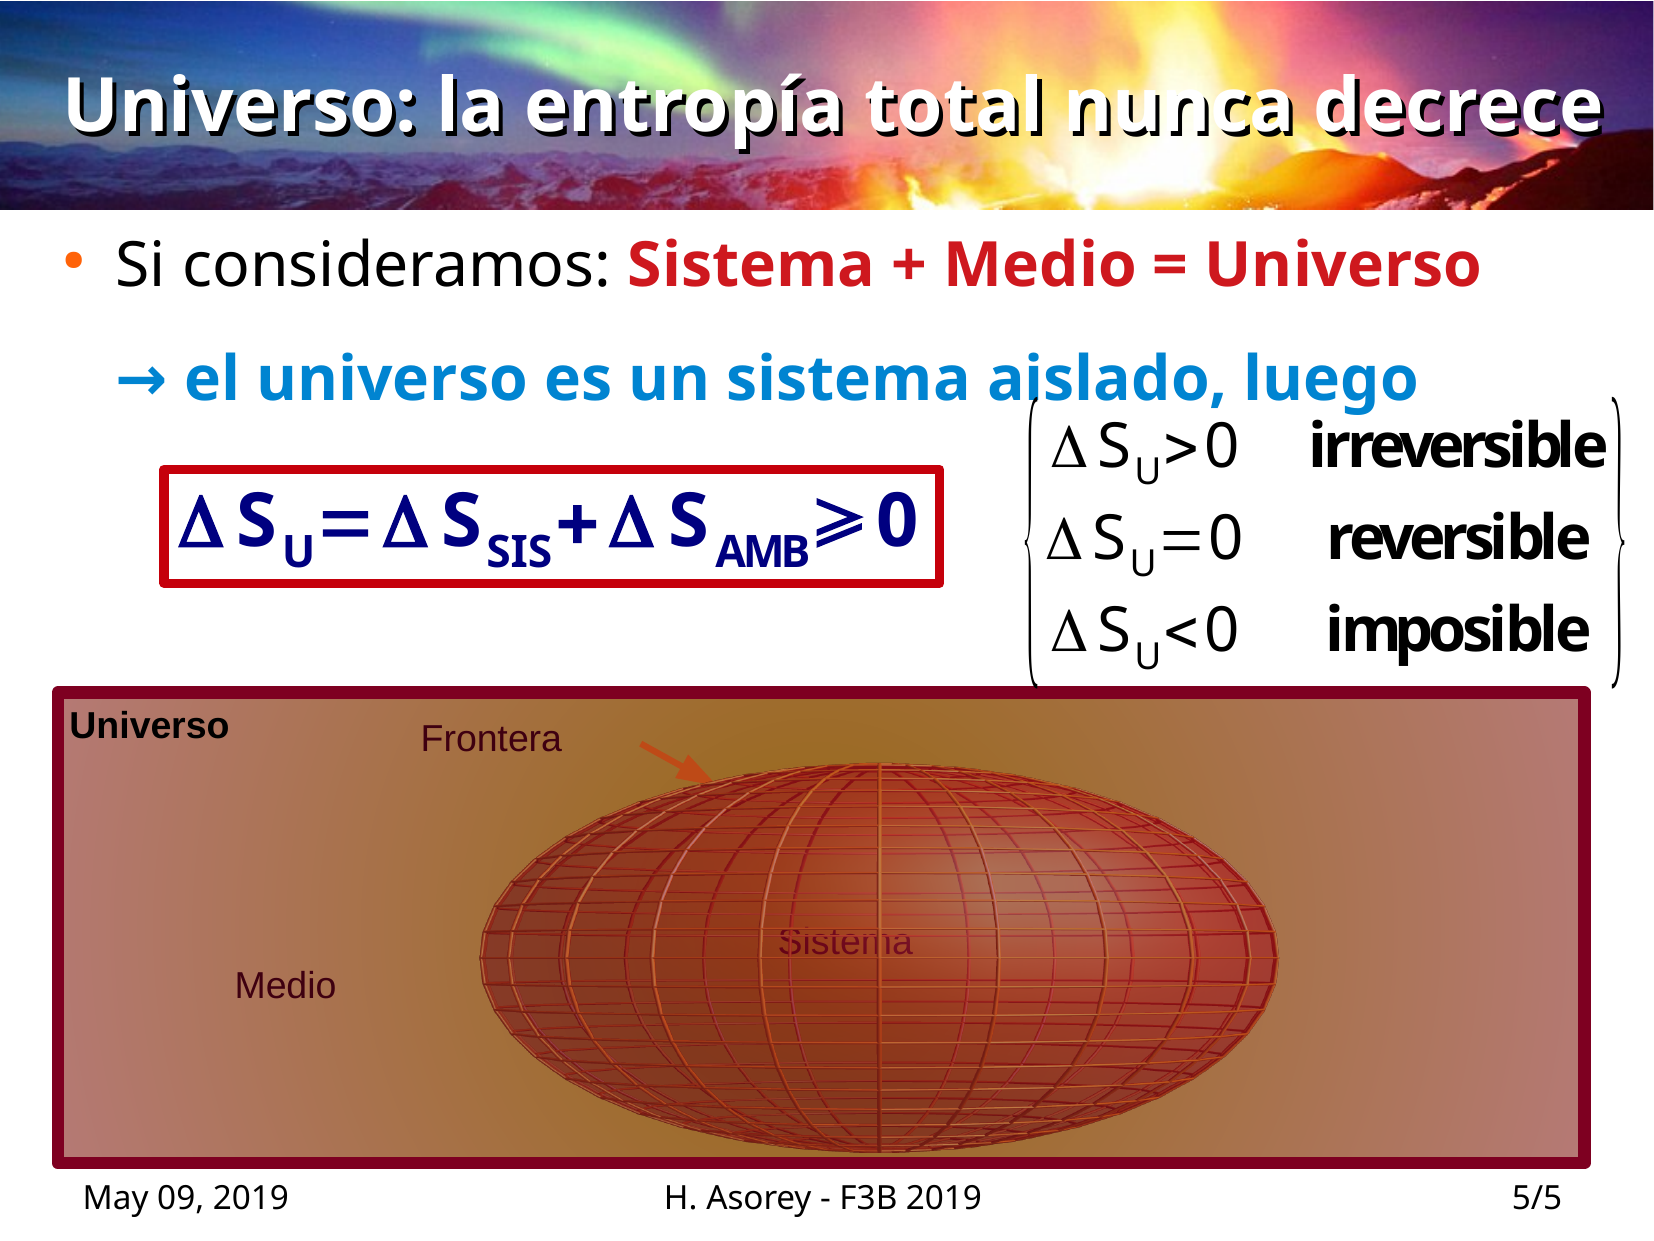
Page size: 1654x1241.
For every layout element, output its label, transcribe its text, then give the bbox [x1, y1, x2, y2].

text_box Universo [54, 697, 308, 784]
chart [1014, 393, 1640, 692]
text_box [53, 692, 1585, 1163]
list Si consideramos: Sistema + Medio = Universo → el universo es un sistema aislado, luego [45, 219, 1606, 649]
chart [168, 474, 935, 579]
picture [0, 1, 1654, 210]
title Universo: la entropía total nunca decrece [45, 15, 1606, 191]
